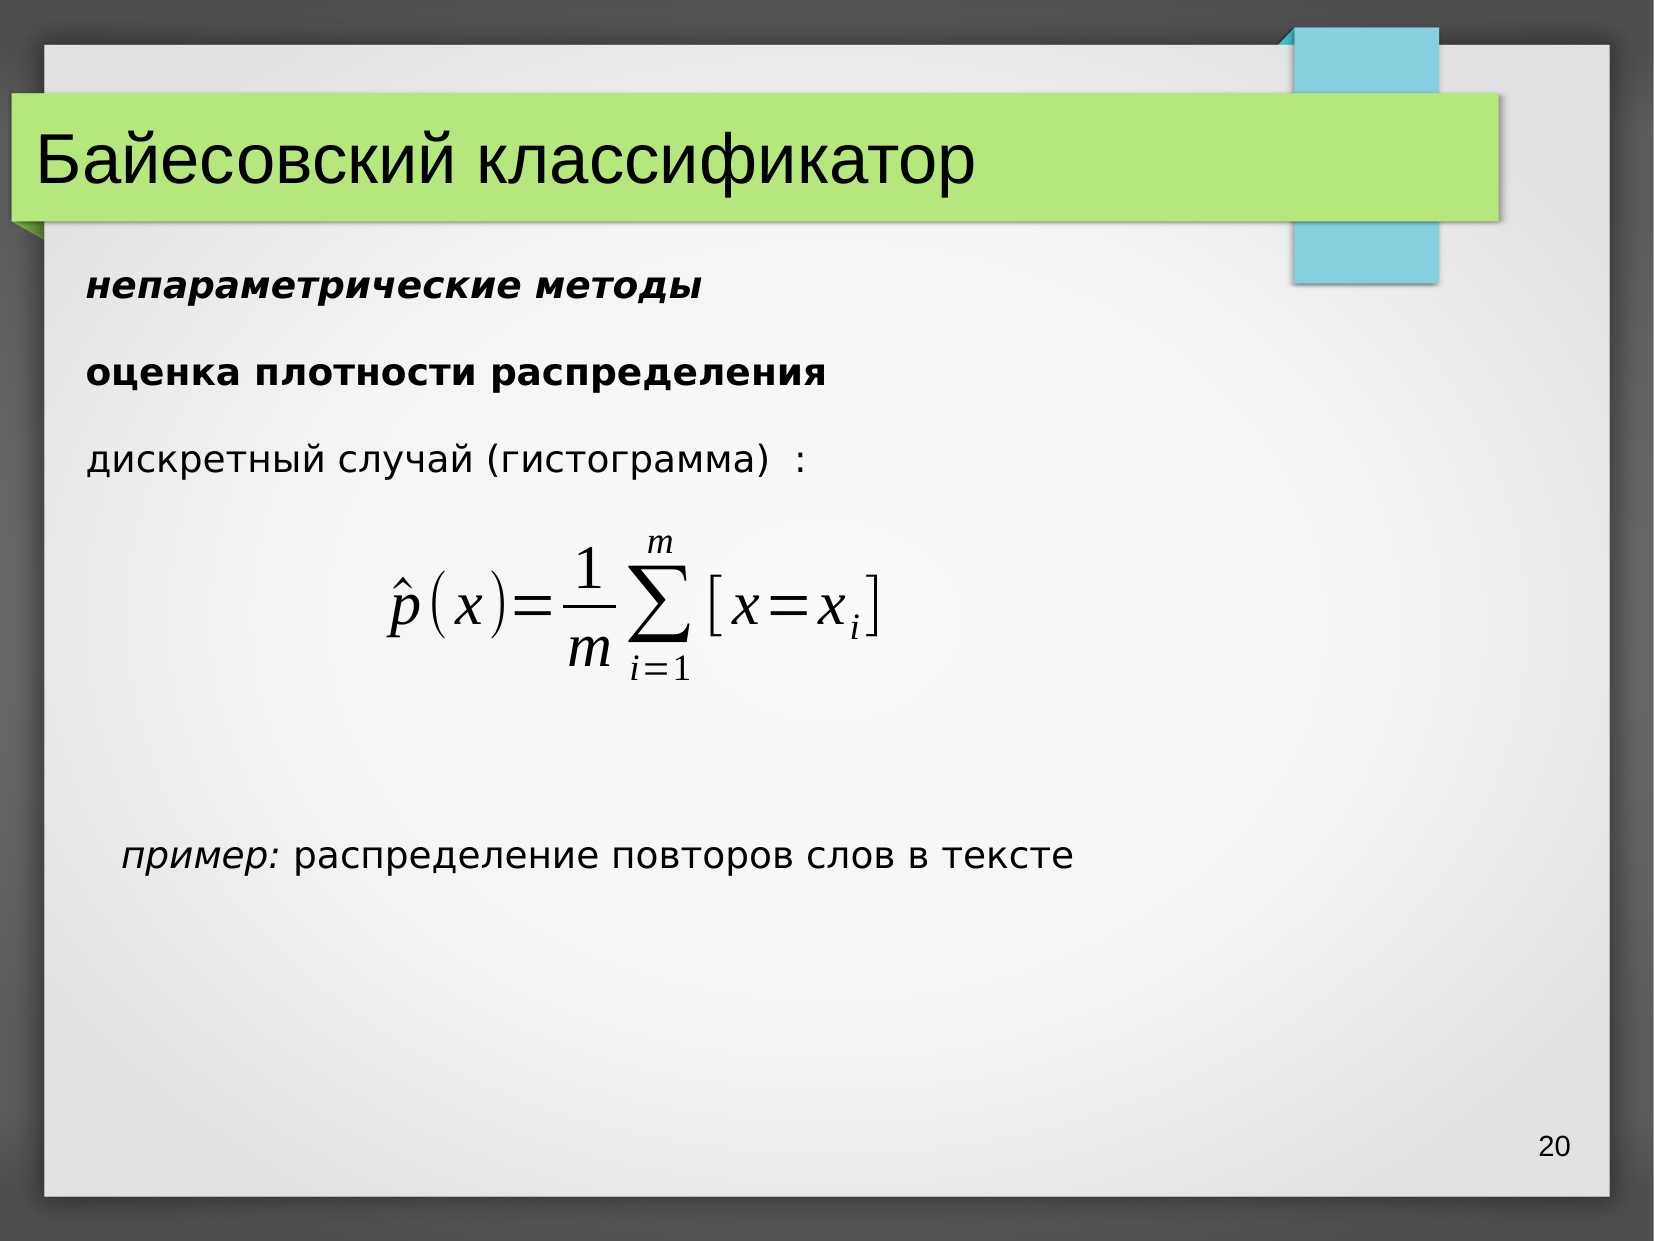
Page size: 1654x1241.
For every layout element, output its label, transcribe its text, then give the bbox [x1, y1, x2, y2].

text_box непараметрические методы оценка плотности распределения дискретный случай (гистограмма) : [70, 256, 1548, 489]
picture [0, 0, 1654, 1241]
title Байесовский классификатор [35, 118, 1489, 199]
text_box пример: распределение повторов слов в тексте [106, 826, 1583, 921]
chart [377, 519, 888, 688]
